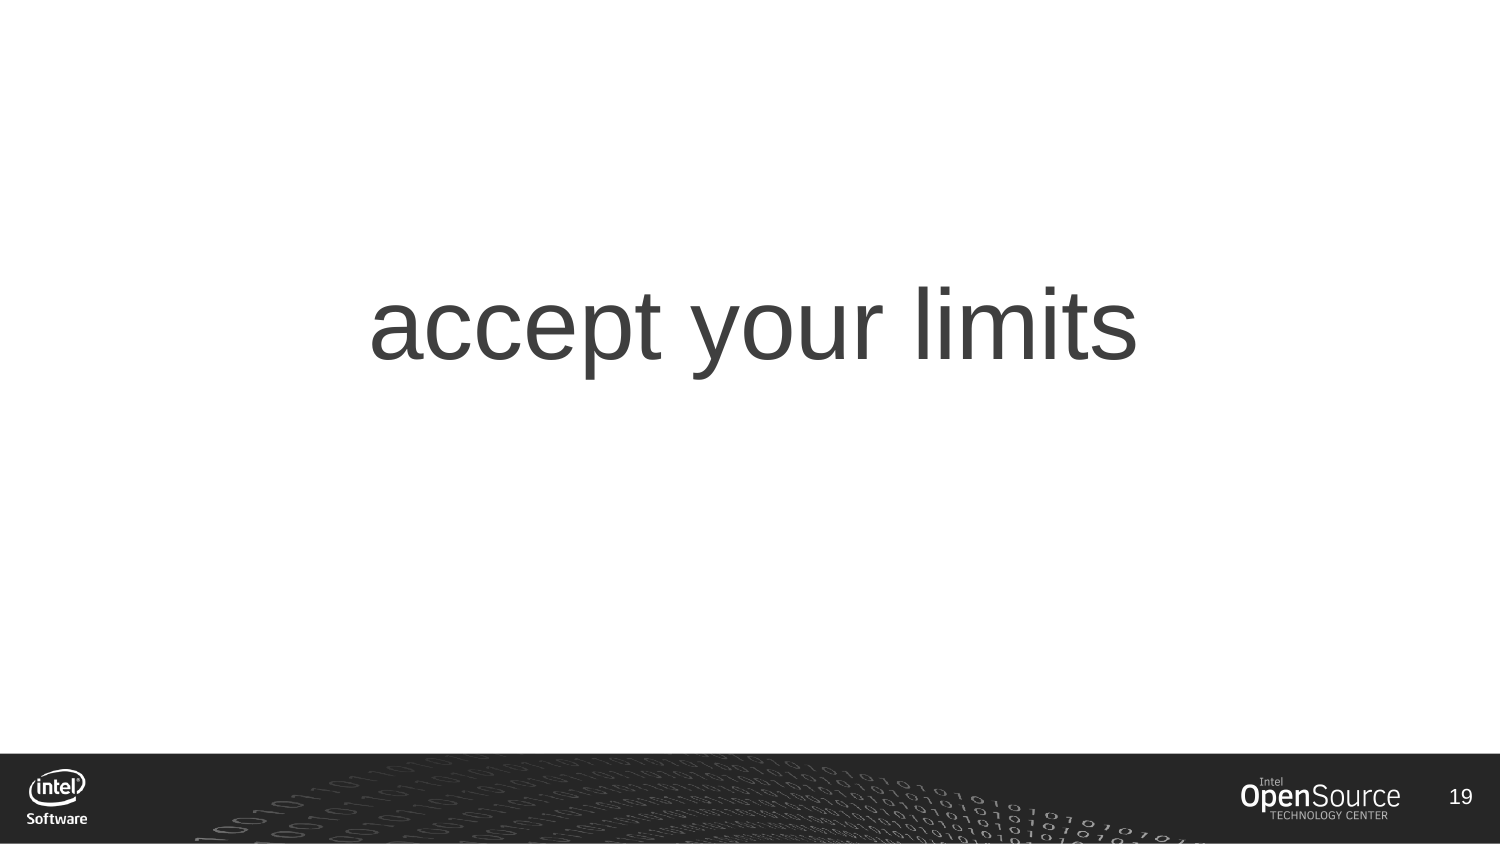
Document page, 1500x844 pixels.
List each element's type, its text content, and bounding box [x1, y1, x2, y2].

picture [27, 753, 87, 844]
picture [1220, 757, 1418, 839]
title accept your limits [79, 259, 1430, 413]
